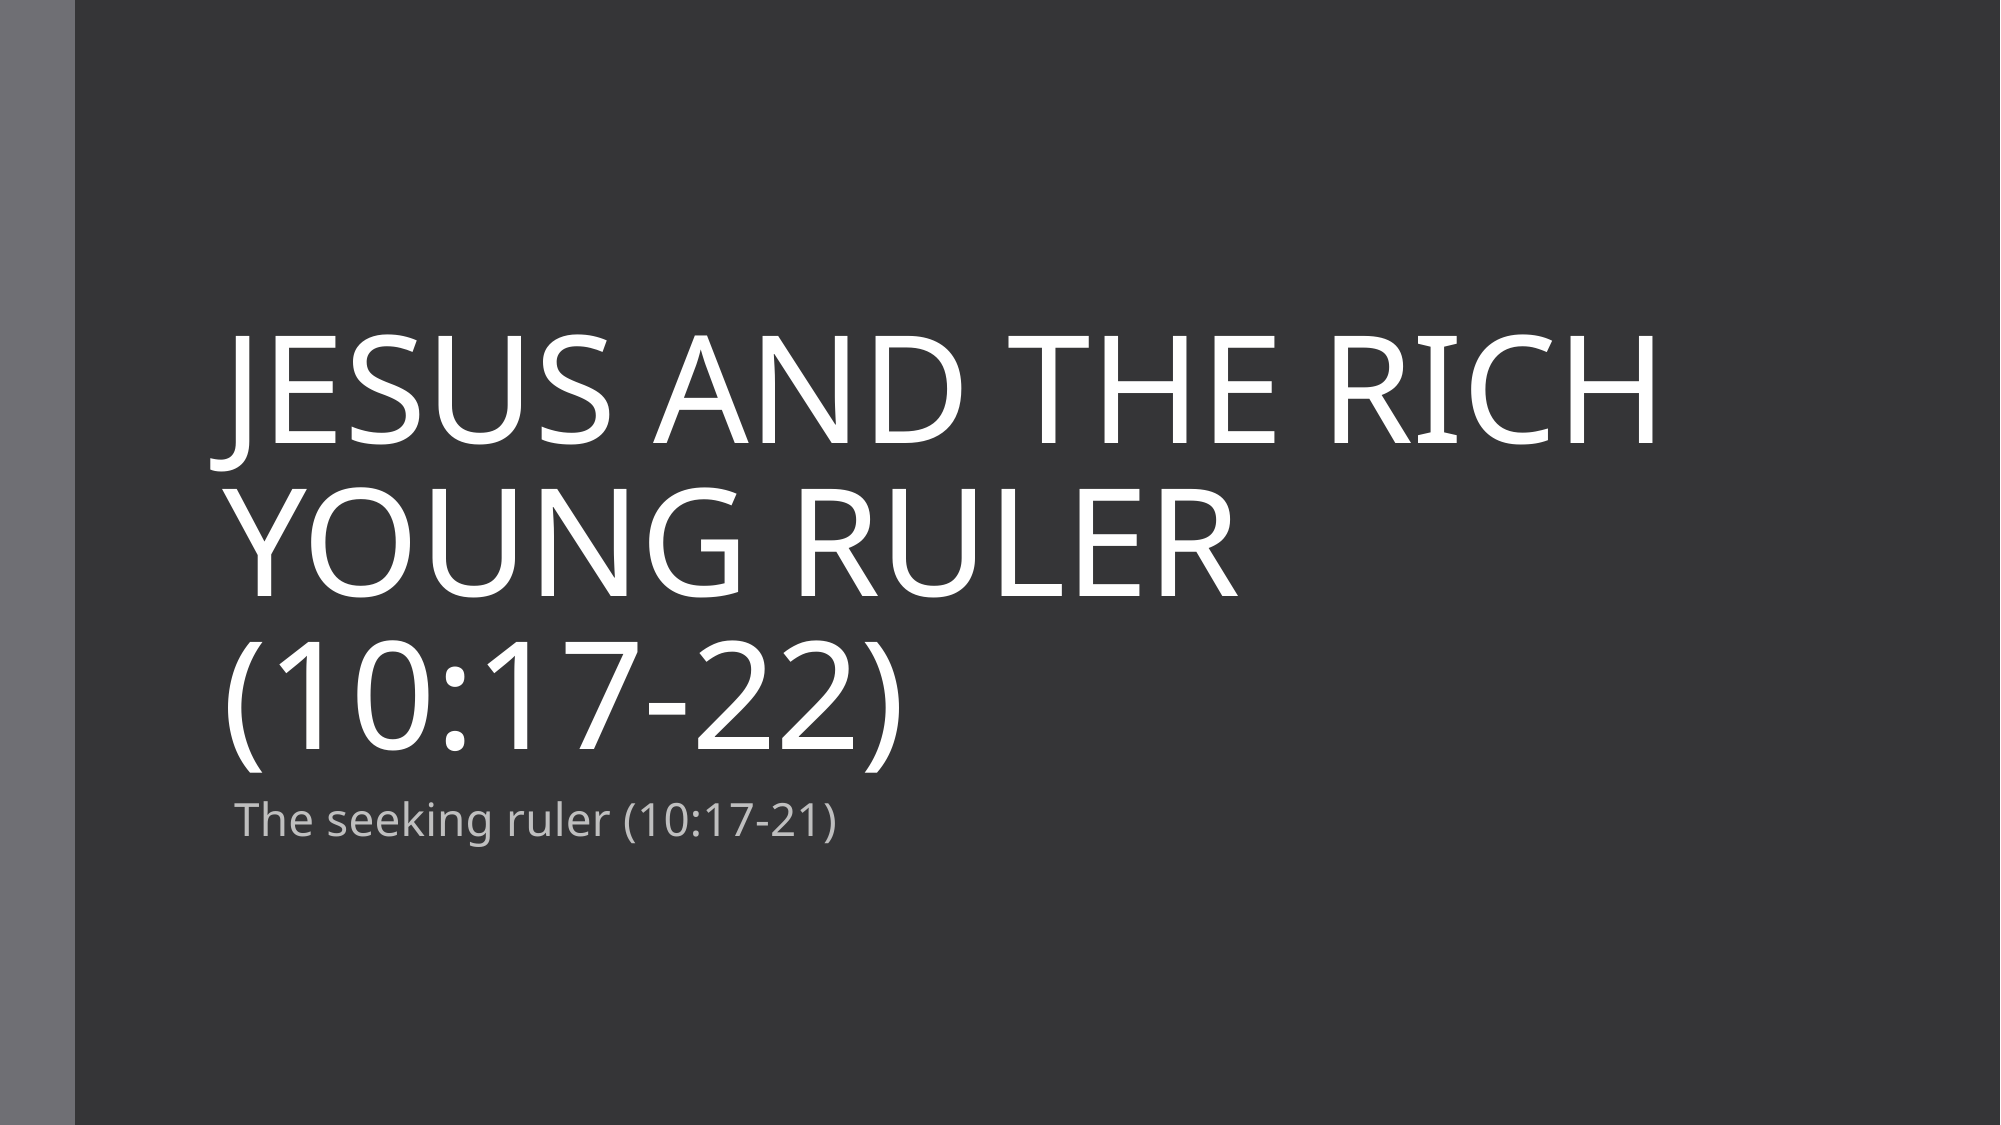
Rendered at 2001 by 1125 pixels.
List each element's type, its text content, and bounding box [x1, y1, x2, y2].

subtitle The seeking ruler (10:17-21) [206, 787, 1752, 1066]
title JESUS AND THE RICH YOUNG RULER (10:17-22) [206, 124, 1752, 787]
